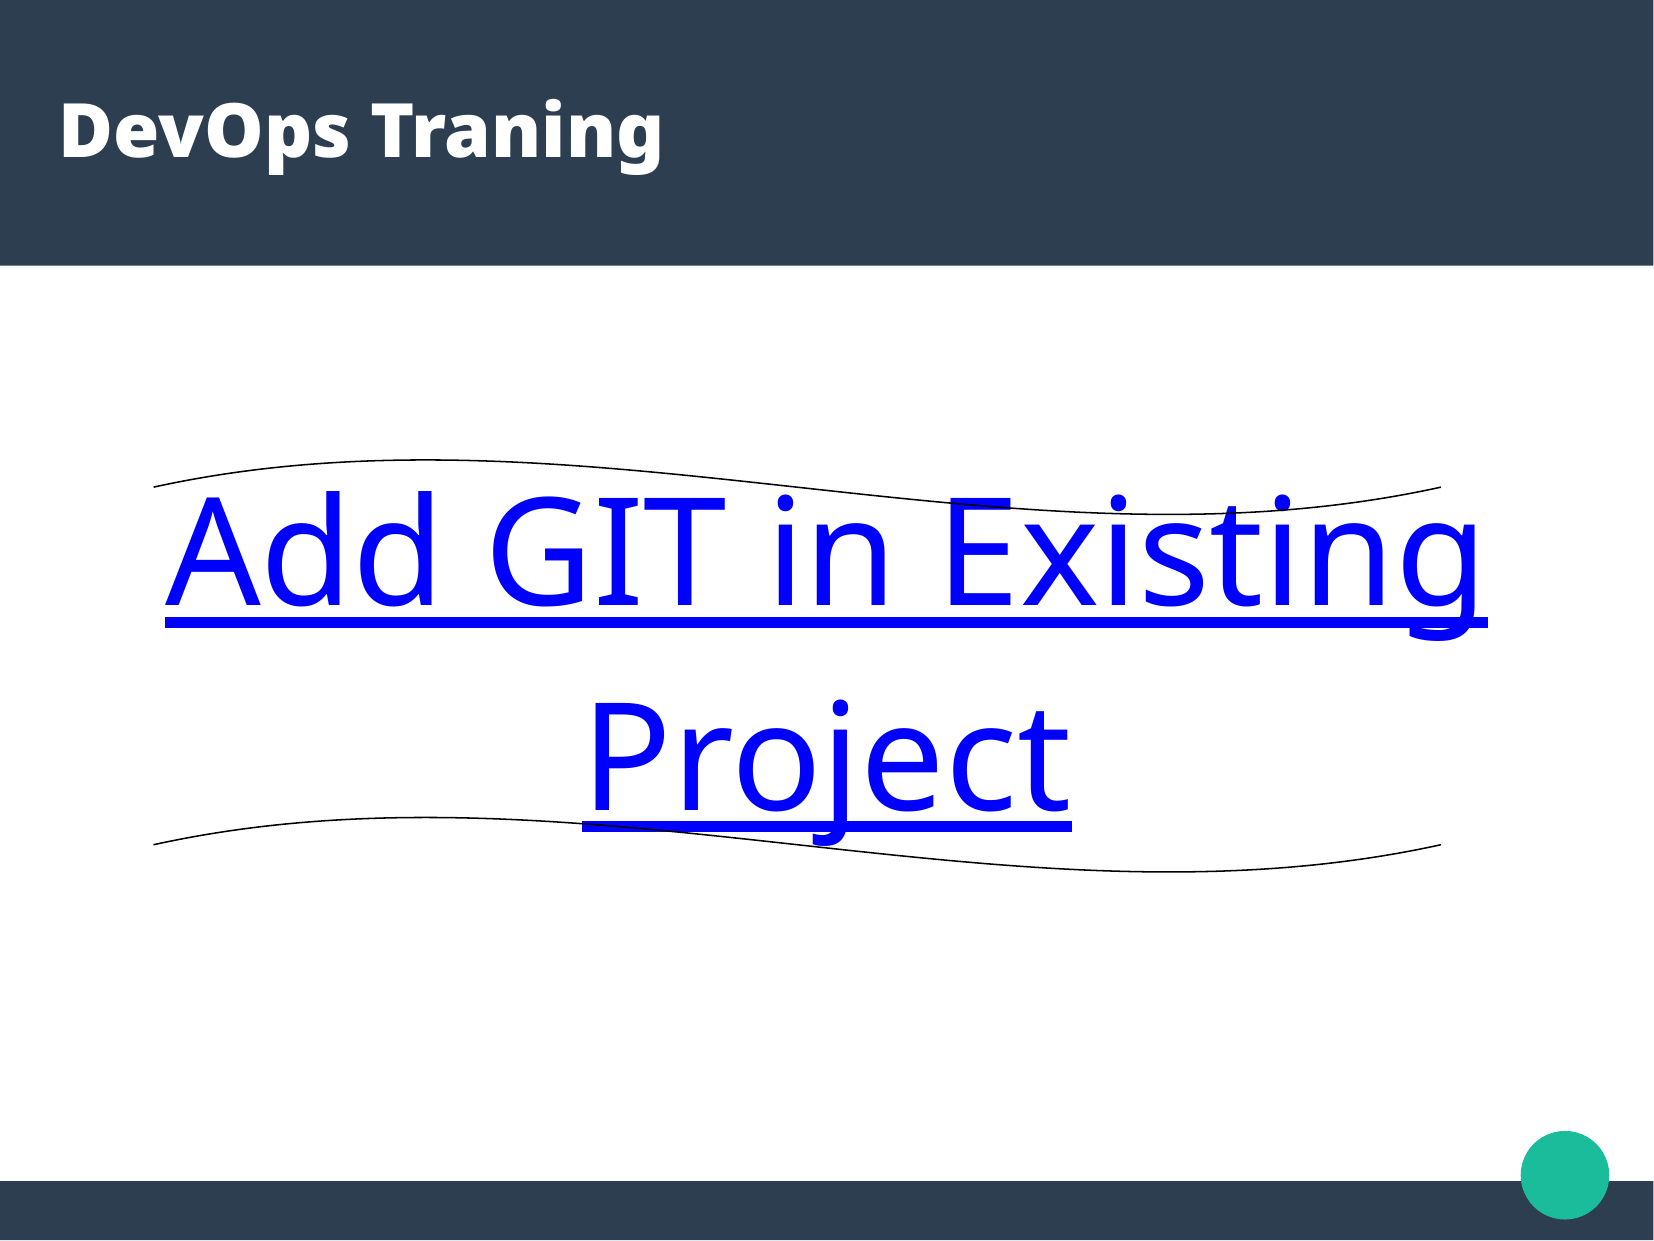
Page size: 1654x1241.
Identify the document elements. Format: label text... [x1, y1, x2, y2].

title DevOps Traning [59, 49, 1595, 207]
subtitle Add GIT in Existing Project [82, 290, 1571, 1010]
